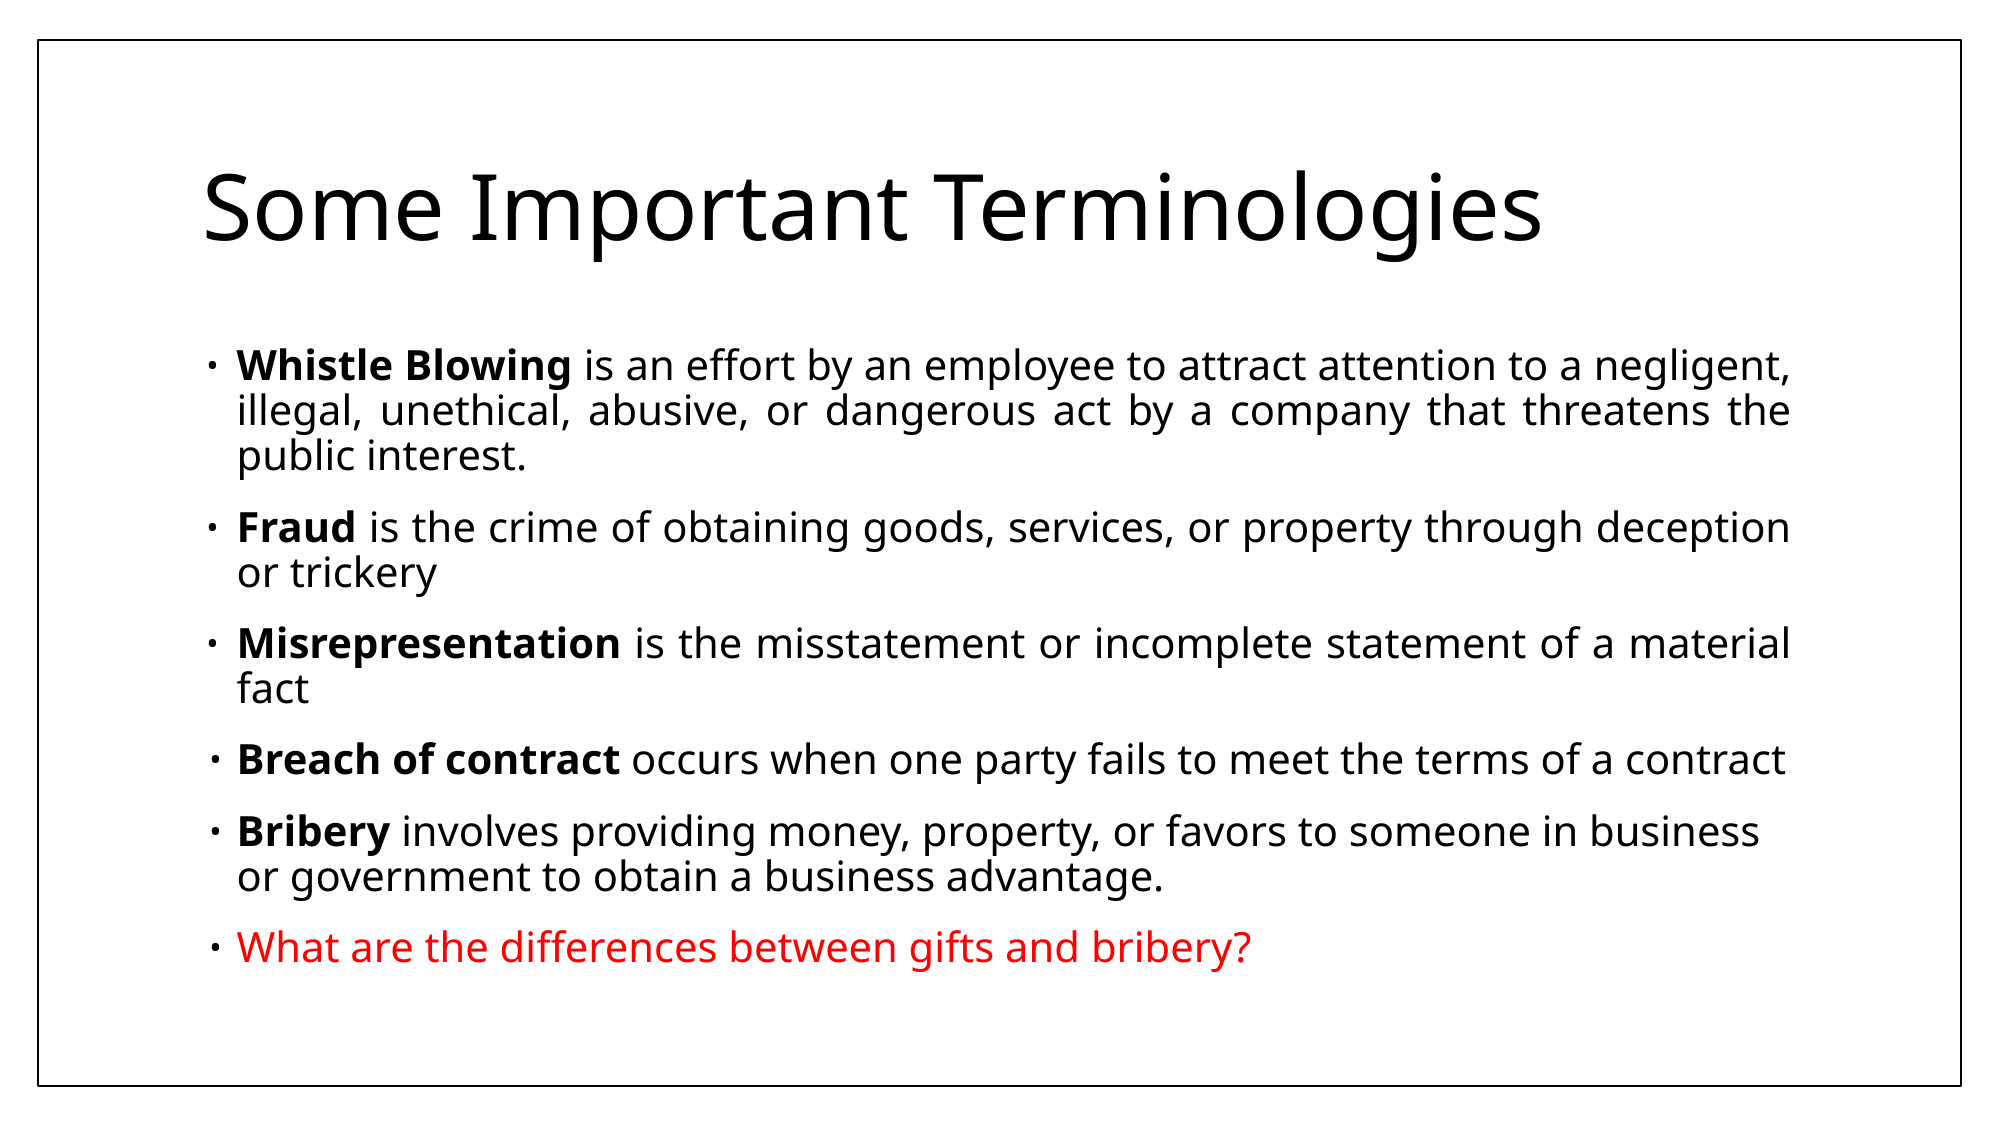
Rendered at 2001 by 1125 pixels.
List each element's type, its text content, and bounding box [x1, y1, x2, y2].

list Whistle Blowing is an effort by an employee to attract attention to a negligent, illegal, unethical, abusive, or dangerous act by a company that threatens the public interest. Fraud is the crime of obtaining goods, services, or property through deception or trickery Misrepresentation is the misstatement or incomplete statement of a material fact Breach of contract occurs when one party fails to meet the terms of a contract Bribery involves providing money, property, or favors to someone in business or government to obtain a business advantage. What are the differences between gifts and bribery? [187, 337, 1808, 1000]
title Some Important Terminologies [187, 99, 1808, 323]
